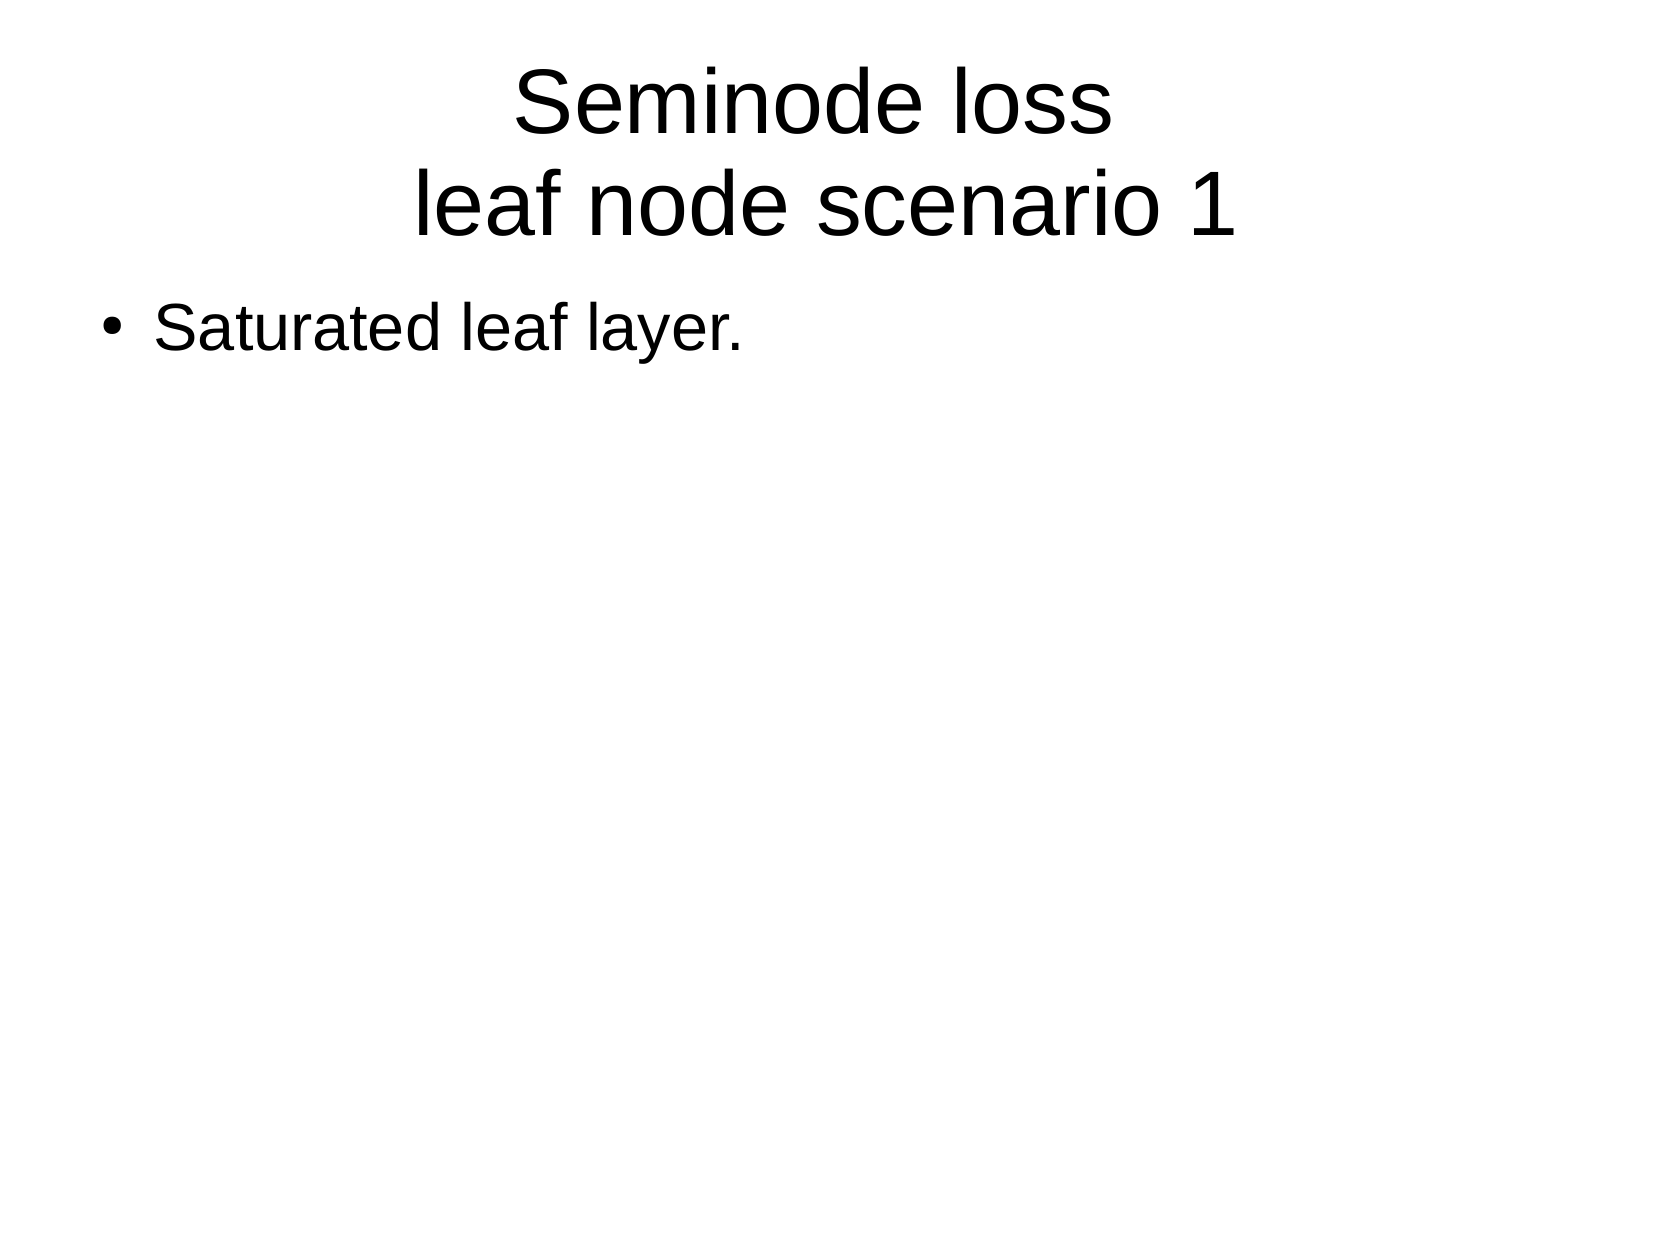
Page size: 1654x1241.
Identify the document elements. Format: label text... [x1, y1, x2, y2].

list Saturated leaf layer. [82, 290, 1571, 1010]
title Seminode loss leaf node scenario 1 [82, 49, 1571, 257]
